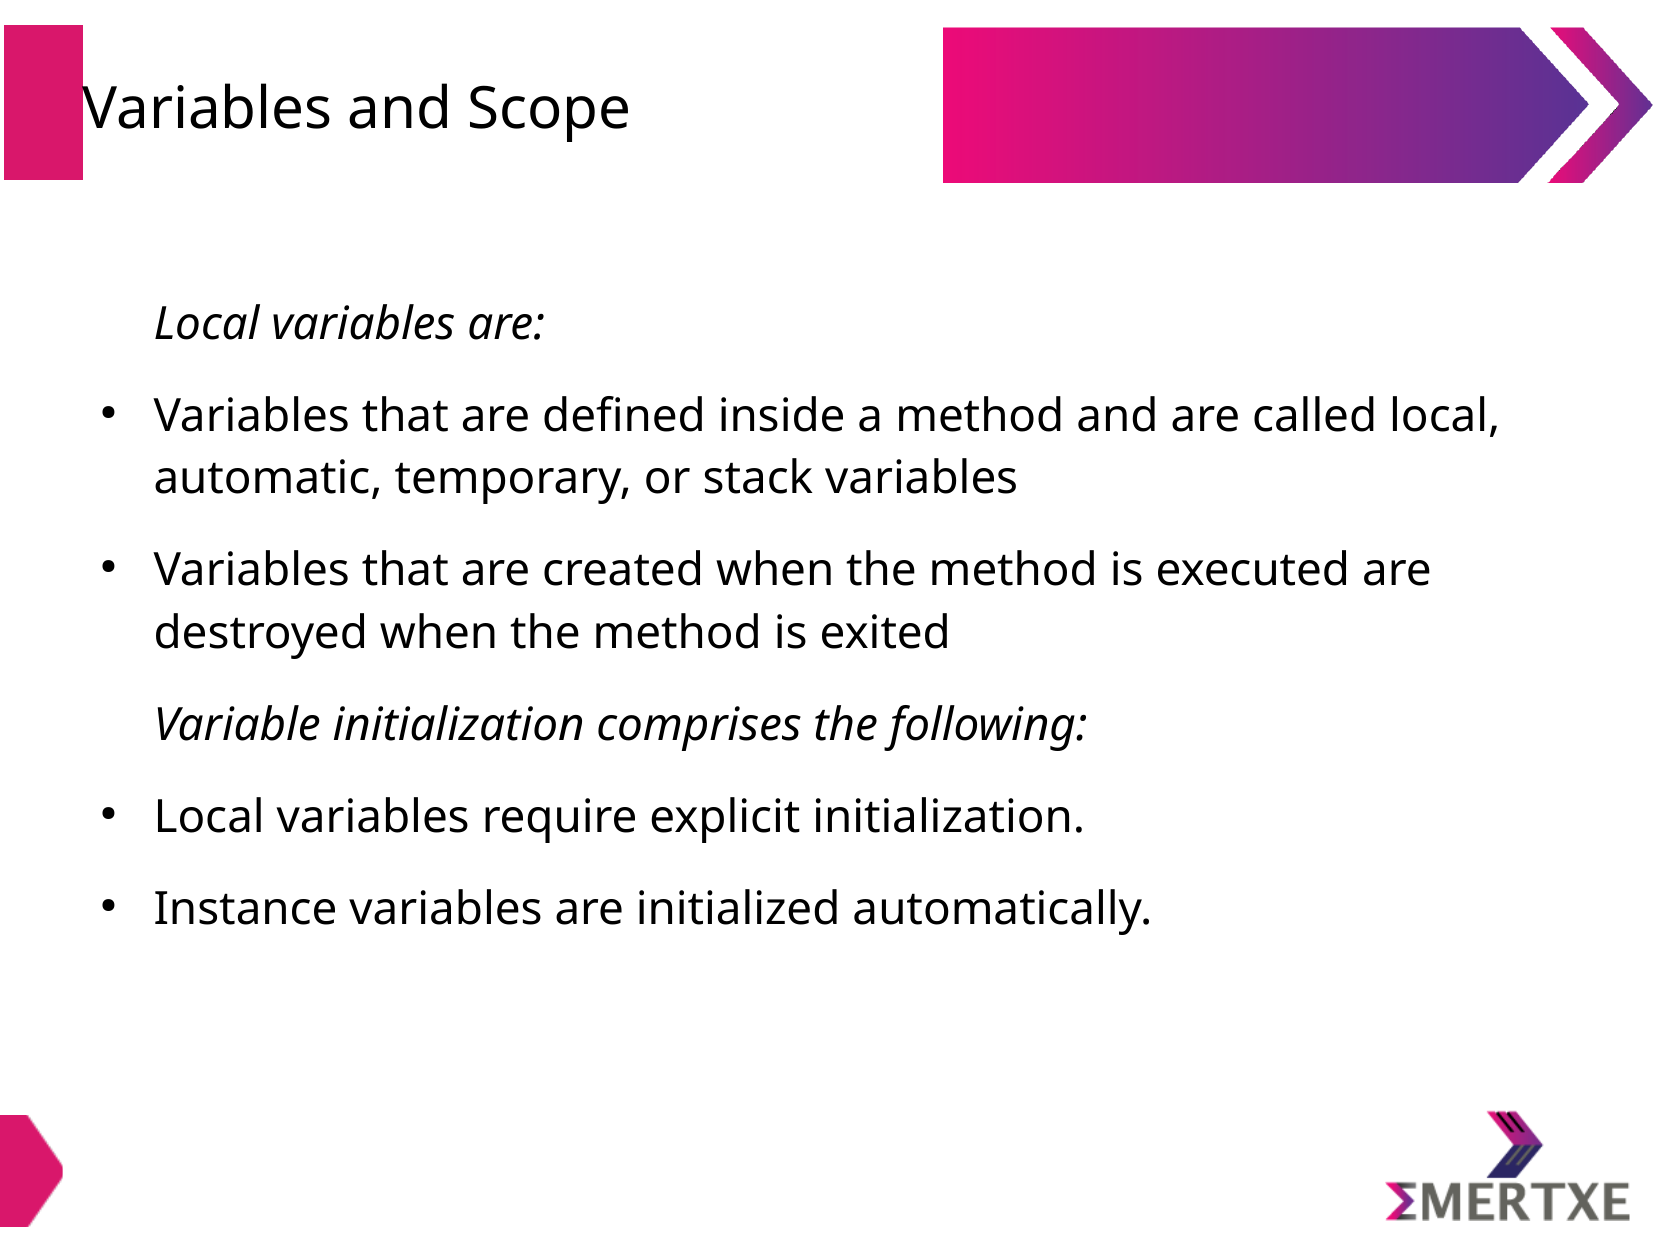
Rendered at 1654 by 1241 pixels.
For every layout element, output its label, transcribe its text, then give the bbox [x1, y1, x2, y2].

picture [1385, 1107, 1631, 1221]
title Variables and Scope [82, 2, 1571, 210]
picture [1571, 27, 1653, 183]
list Local variables are: Variables that are defined inside a method and are called local, automatic, temporary, or stack variables Variables that are created when the method is executed are destroyed when the method is exited Variable initialization comprises the following: Local variables require explicit initialization. Instance variables are initialized automatically. [82, 290, 1571, 1010]
